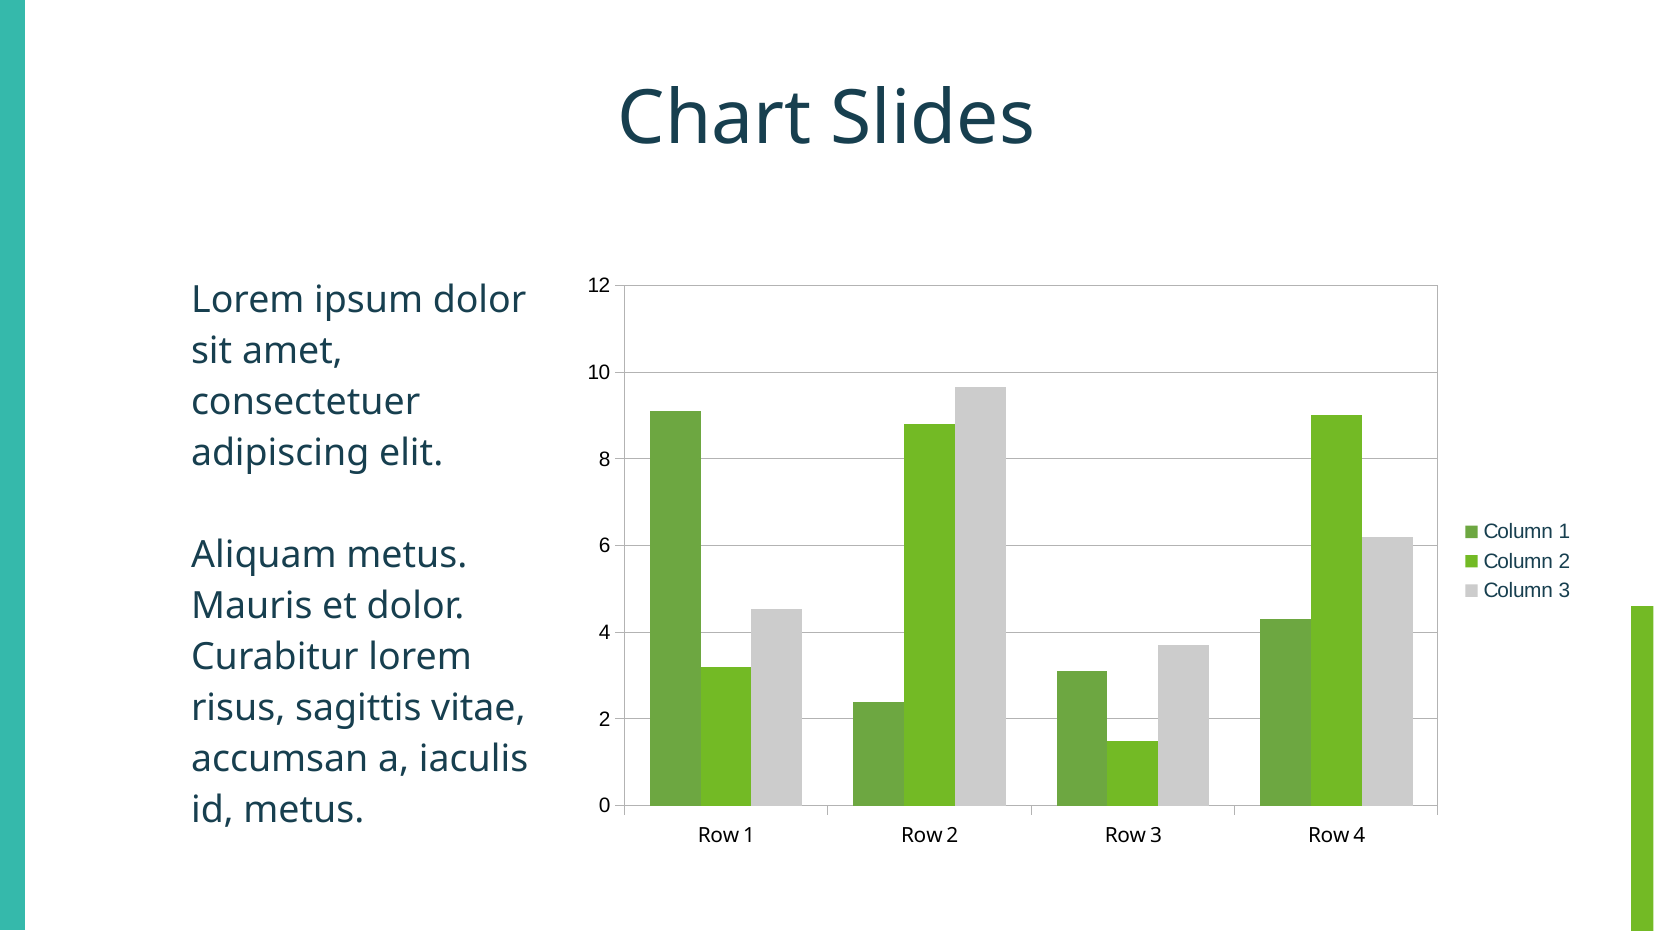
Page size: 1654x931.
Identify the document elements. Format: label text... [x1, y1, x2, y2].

title Chart Slides [82, 37, 1571, 193]
chart [567, 262, 1589, 861]
text_box Lorem ipsum dolor sit amet, consectetuer adipiscing elit. Aliquam metus. Mauris et dolor. Curabitur lorem risus, sagittis vitae, accumsan a, iaculis id, metus. [120, 240, 554, 867]
